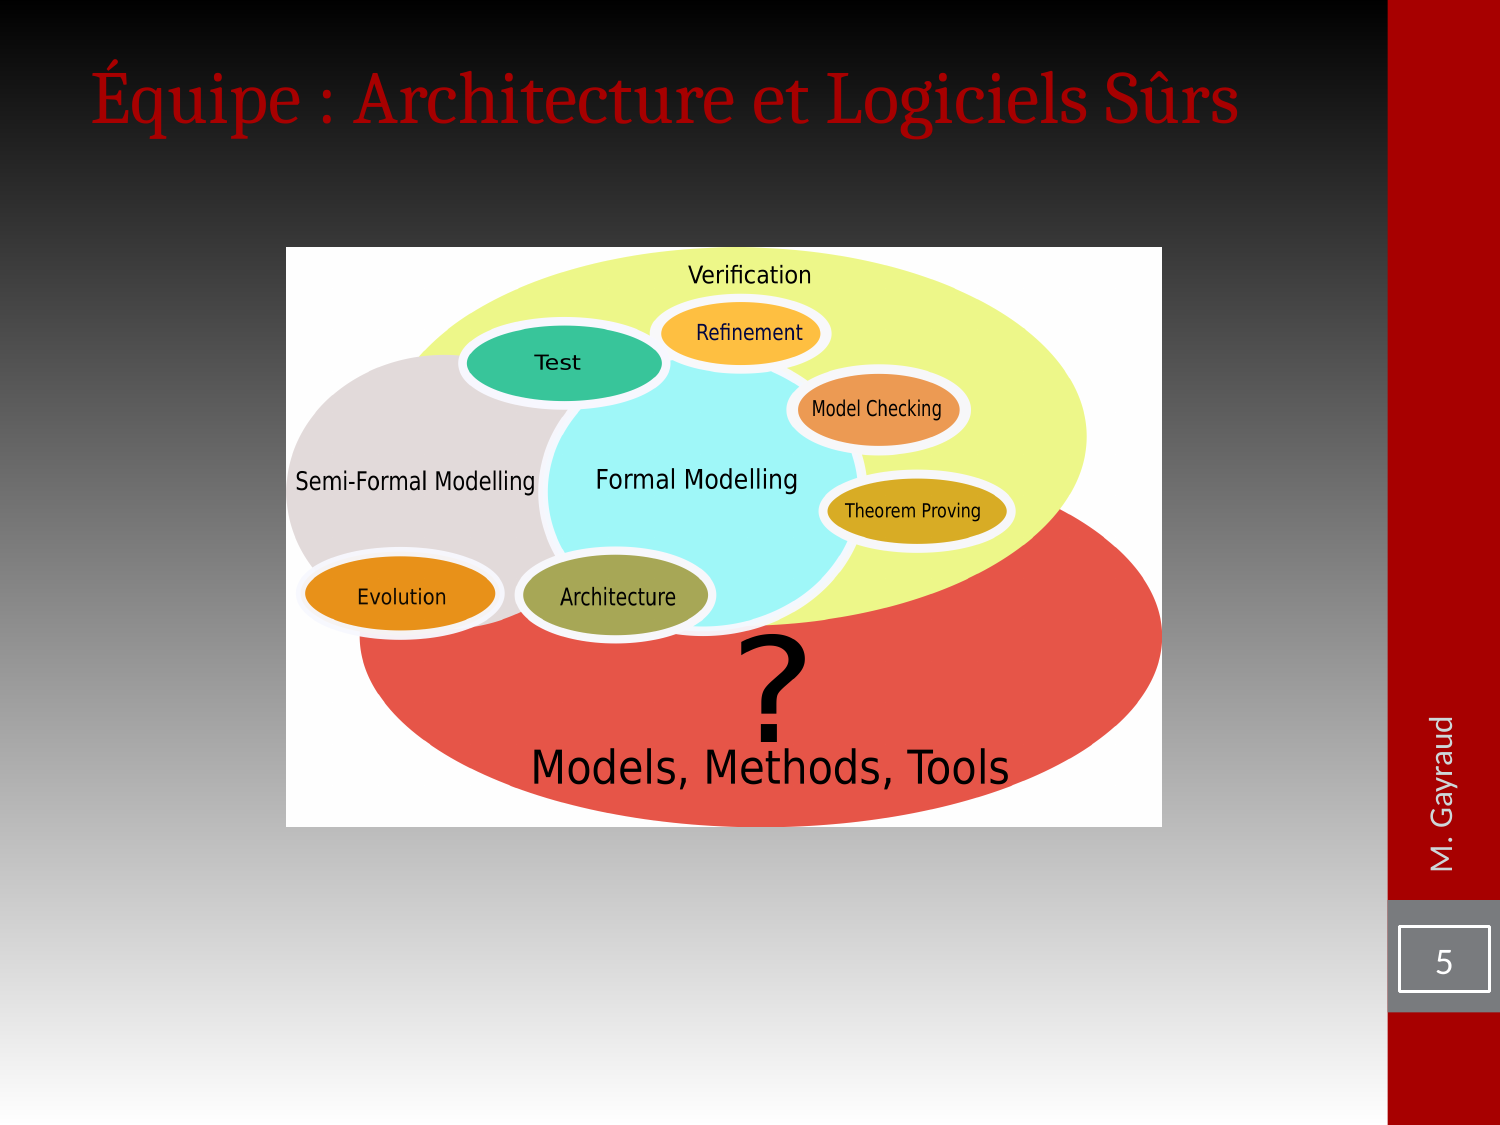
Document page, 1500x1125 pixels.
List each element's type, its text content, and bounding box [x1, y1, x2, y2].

title Équipe : Architecture et Logiciels Sûrs [75, 45, 1325, 232]
slide_number <numéro> [1399, 926, 1490, 992]
footer M. Gayraud [1408, 500, 1469, 889]
picture [286, 247, 1162, 827]
